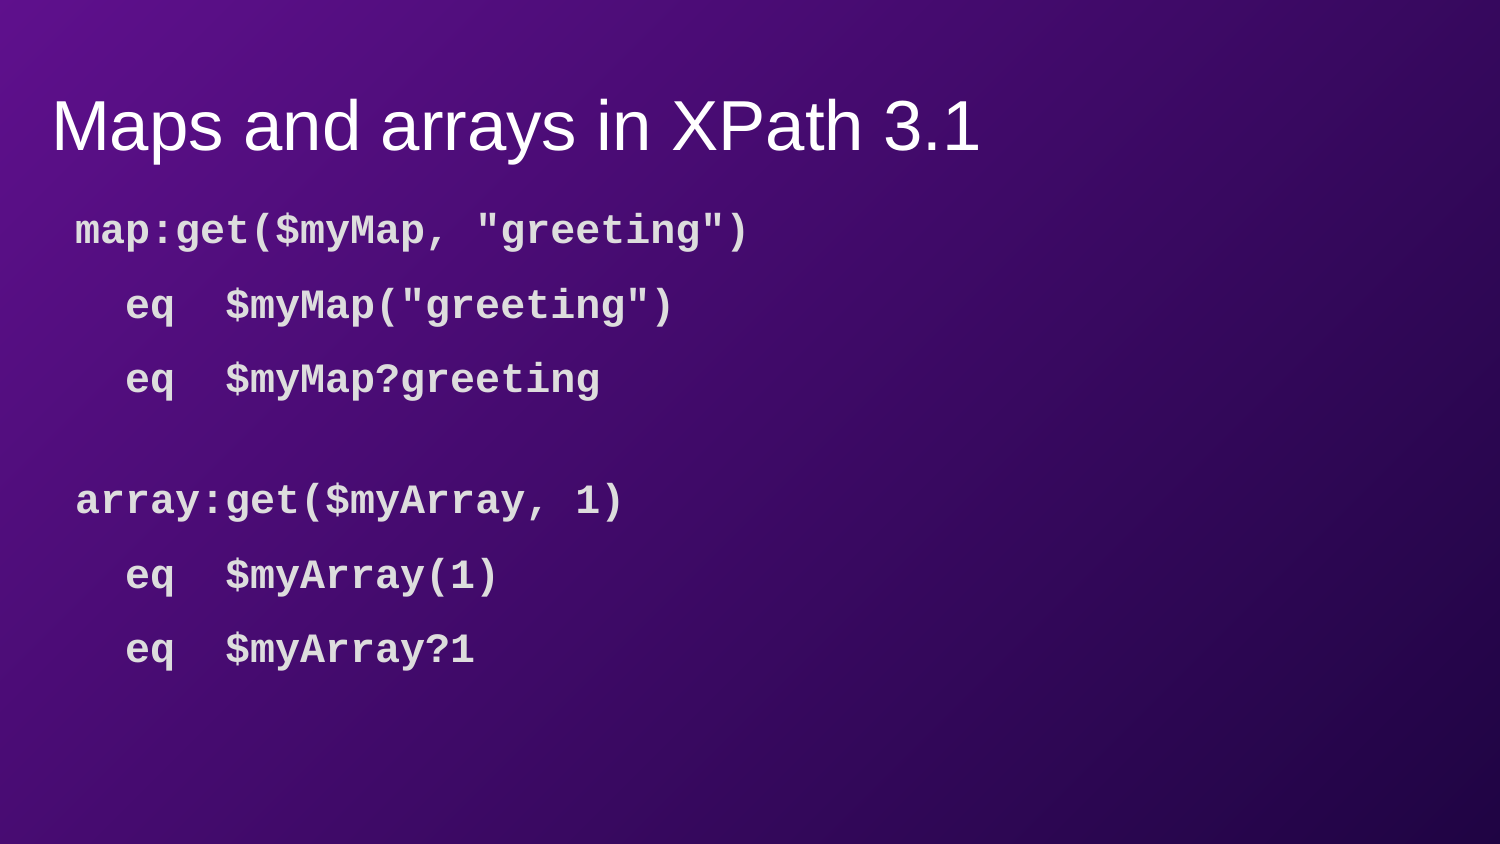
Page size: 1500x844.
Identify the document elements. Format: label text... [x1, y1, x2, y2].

title Maps and arrays in XPath 3.1 [51, 86, 1449, 423]
list map:get($myMap, "greeting") eq $myMap("greeting") eq $myMap?greeting array:get($myArray, 1) eq $myArray(1) eq $myArray?1 [75, 209, 1425, 699]
